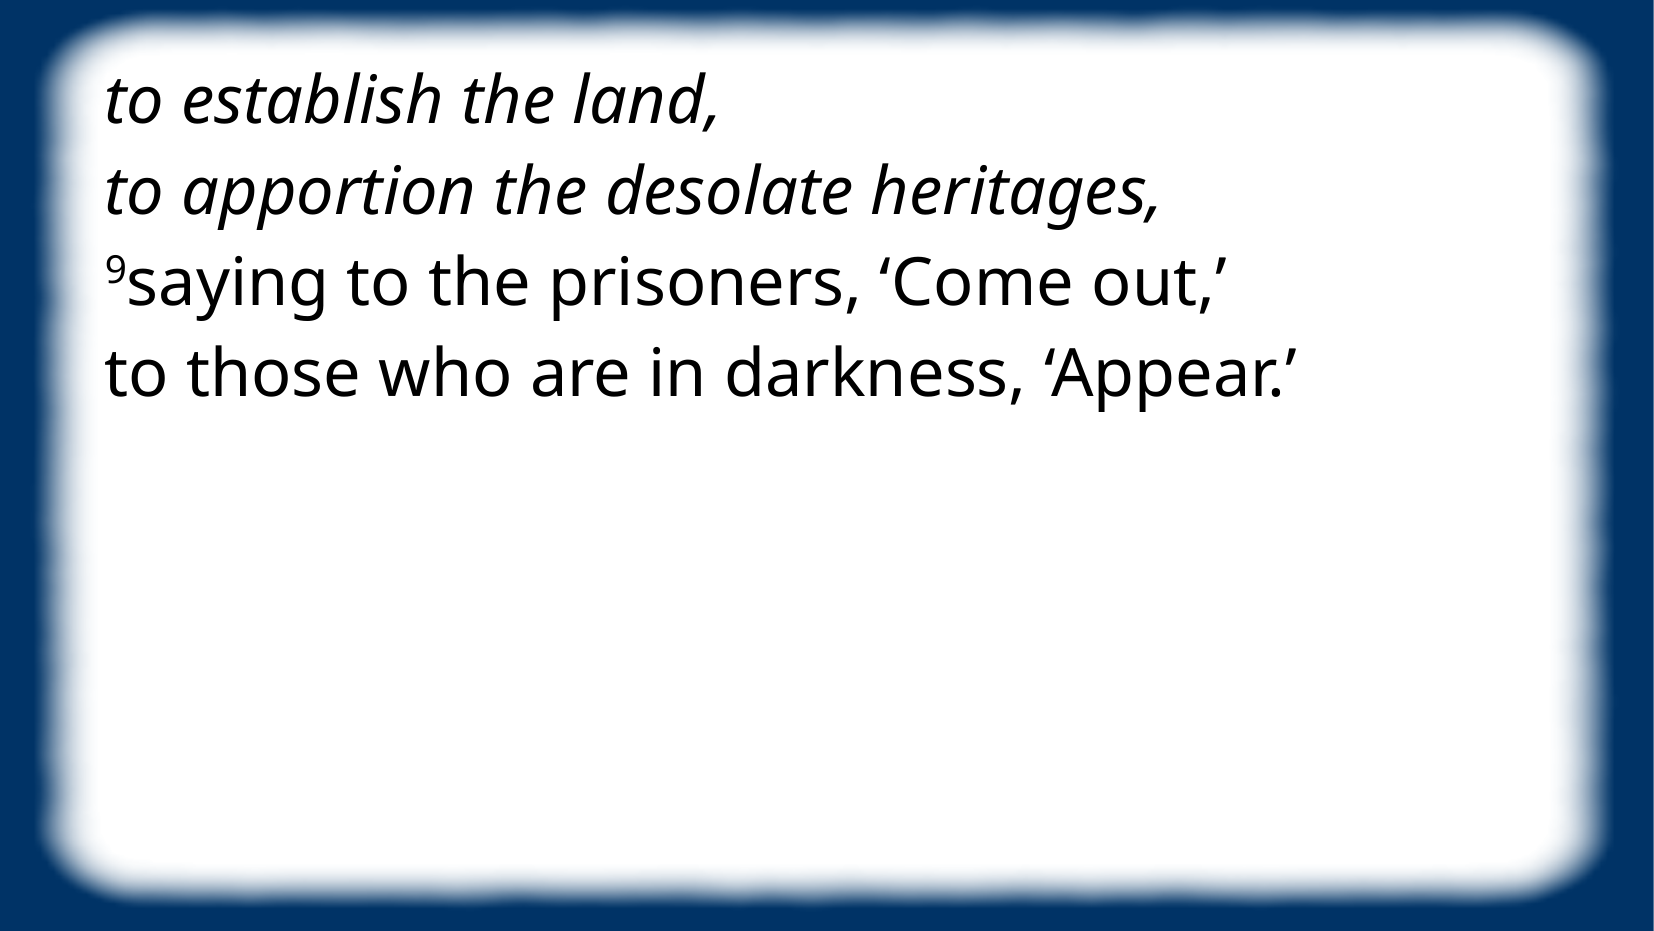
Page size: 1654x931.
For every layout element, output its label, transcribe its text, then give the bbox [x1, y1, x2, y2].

picture [0, 0, 1654, 931]
text_box to establish the land, to apportion the desolate heritages, 9saying to the prisoners, ‘Come out,’ to those who are in darkness, ‘Appear.’ [90, 45, 1561, 415]
